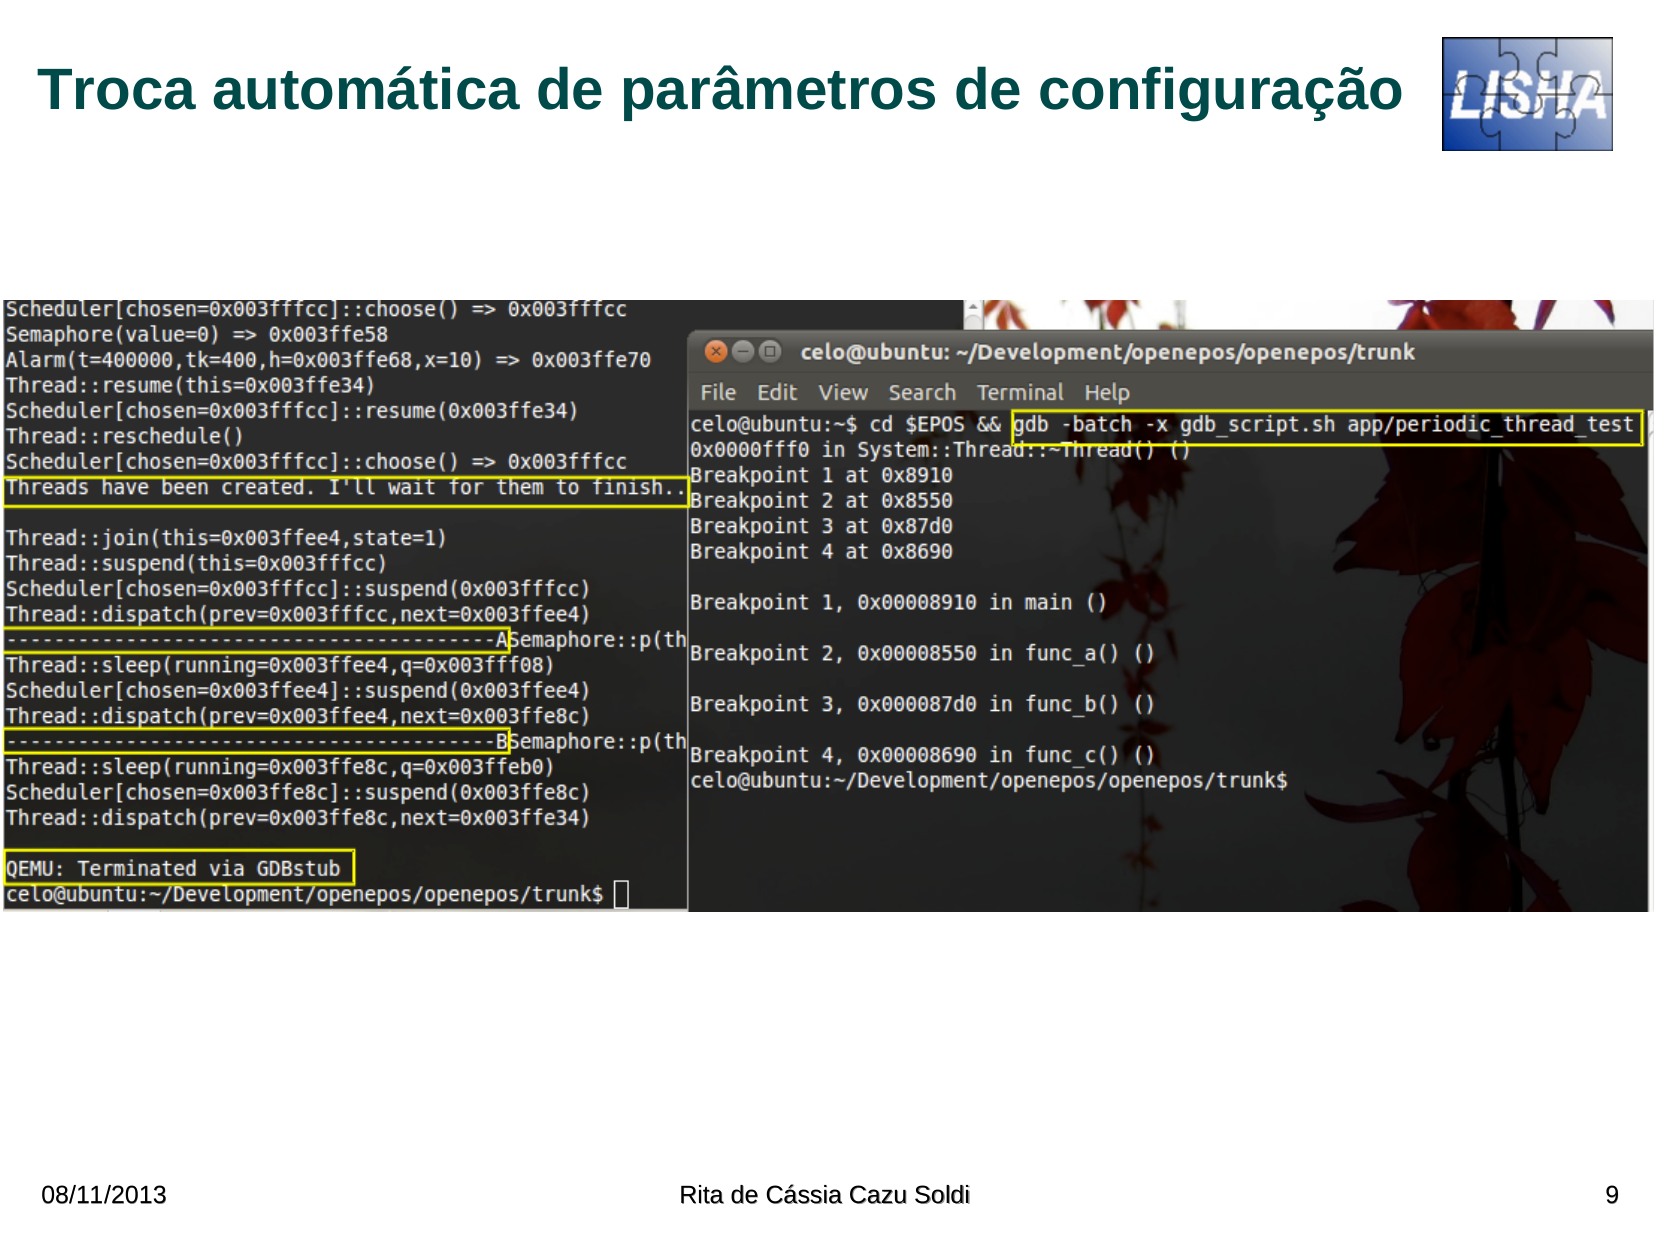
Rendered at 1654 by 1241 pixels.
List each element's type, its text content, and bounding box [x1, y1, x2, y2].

picture [3, 300, 1654, 912]
title Troca automática de parâmetros de configuração [37, 37, 1426, 151]
picture [1442, 37, 1613, 151]
